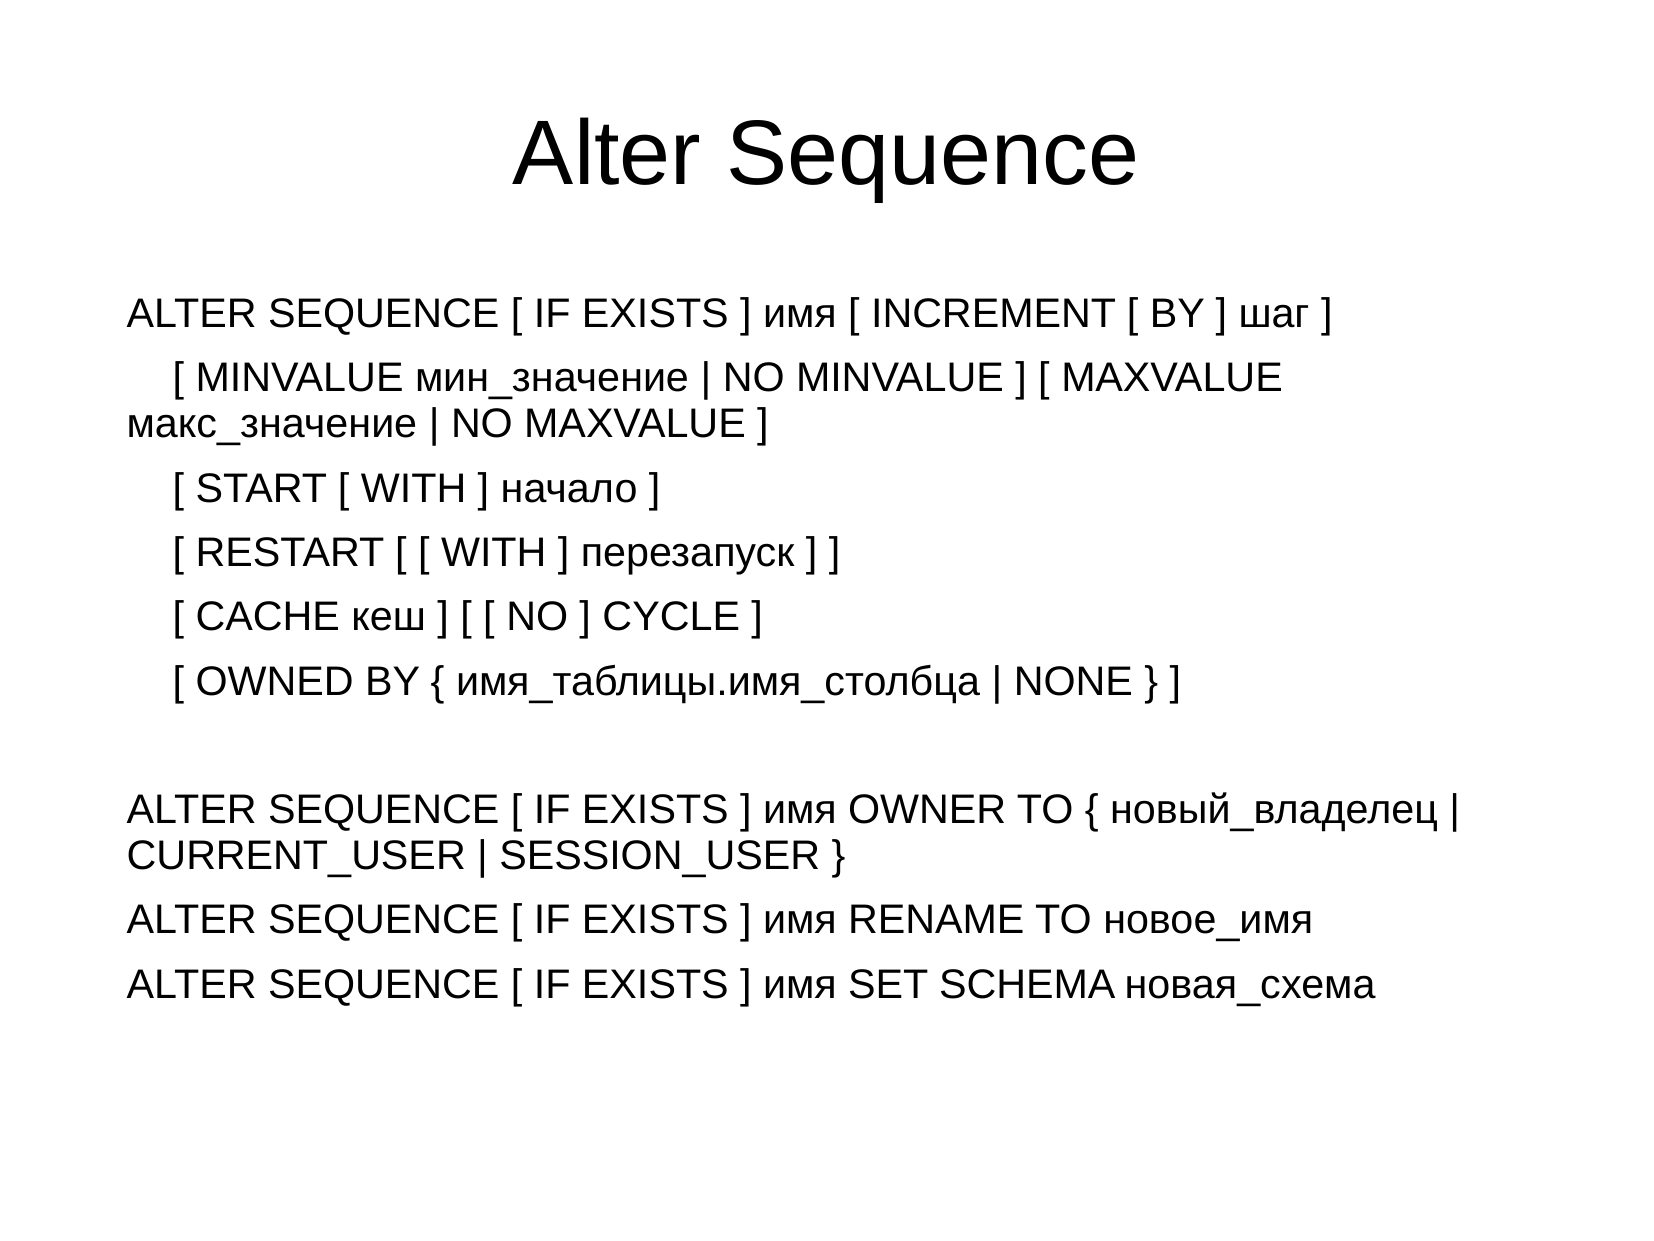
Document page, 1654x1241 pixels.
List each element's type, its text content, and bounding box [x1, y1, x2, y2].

list ALTER SEQUENCE [ IF EXISTS ] имя [ INCREMENT [ BY ] шаг ] [ MINVALUE мин_значение | NO MINVALUE ] [ MAXVALUE макс_значение | NO MAXVALUE ] [ START [ WITH ] начало ] [ RESTART [ [ WITH ] перезапуск ] ] [ CACHE кеш ] [ [ NO ] CYCLE ] [ OWNED BY { имя_таблицы.имя_столбца | NONE } ] ALTER SEQUENCE [ IF EXISTS ] имя OWNER TO { новый_владелец | CURRENT_USER | SESSION_USER } ALTER SEQUENCE [ IF EXISTS ] имя RENAME TO новое_имя ALTER SEQUENCE [ IF EXISTS ] имя SET SCHEMA новая_схема [82, 290, 1571, 1010]
title Alter Sequence [82, 49, 1571, 257]
